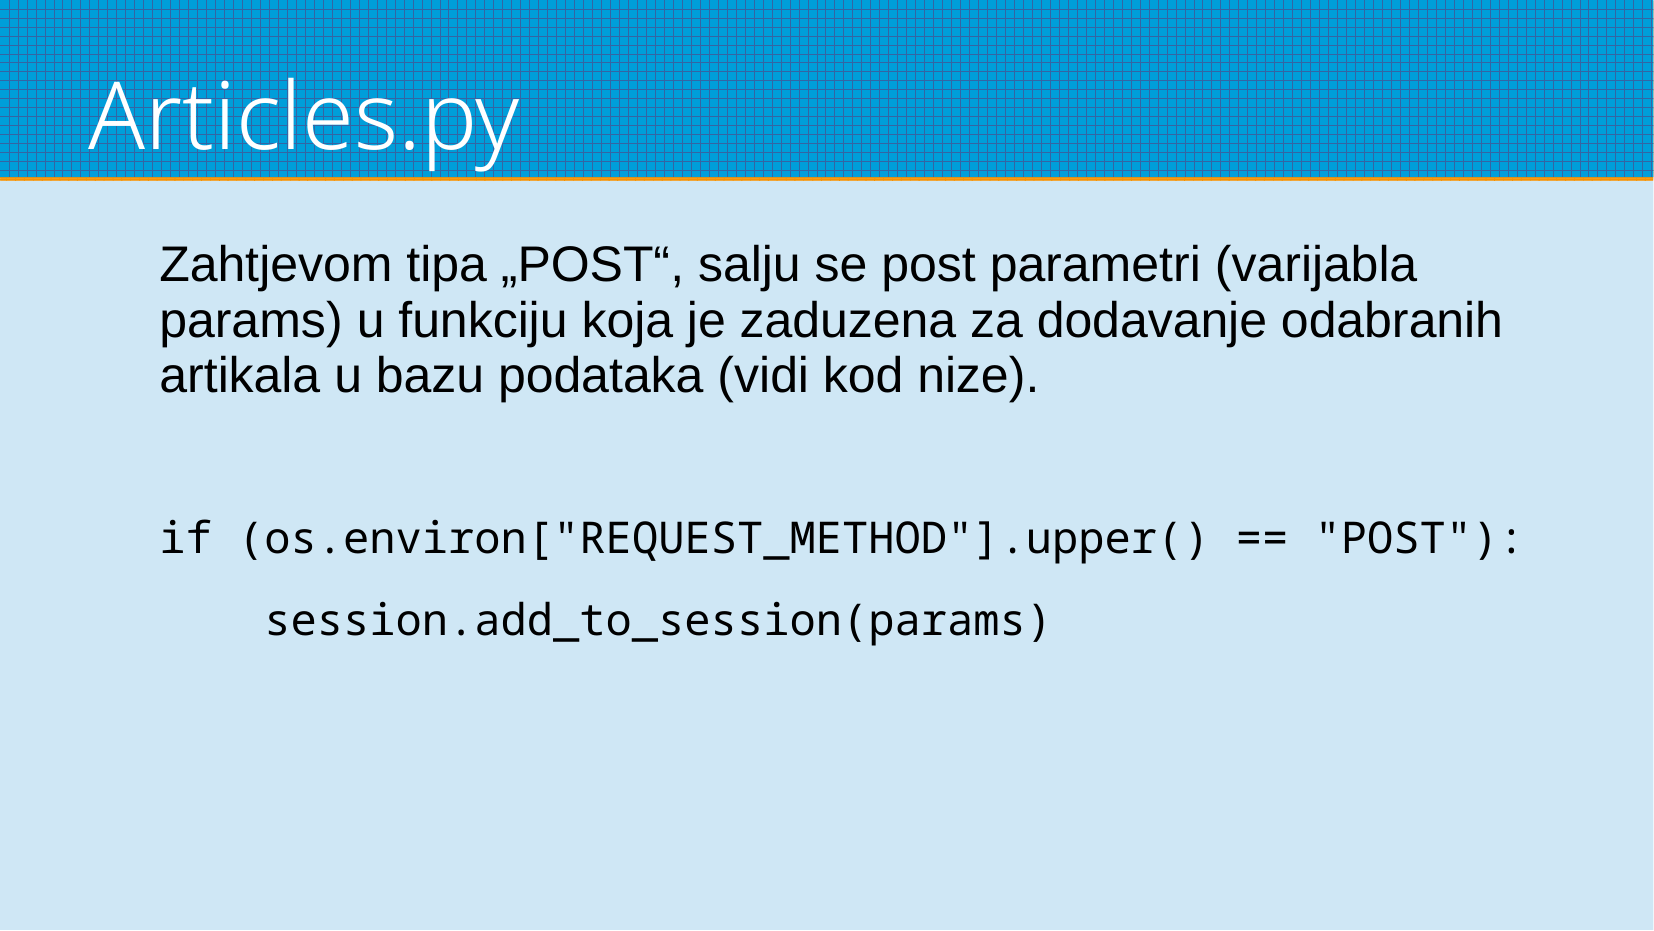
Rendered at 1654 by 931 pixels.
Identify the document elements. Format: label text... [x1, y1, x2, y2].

list Zahtjevom tipa „POST“, salju se post parametri (varijabla params) u funkciju koja je zaduzena za dodavanje odabranih artikala u bazu podataka (vidi kod nize). if (os.environ["REQUEST_METHOD"].upper() == "POST"): session.add_to_session(params) [88, 236, 1565, 813]
title Articles.py [88, 14, 1565, 178]
